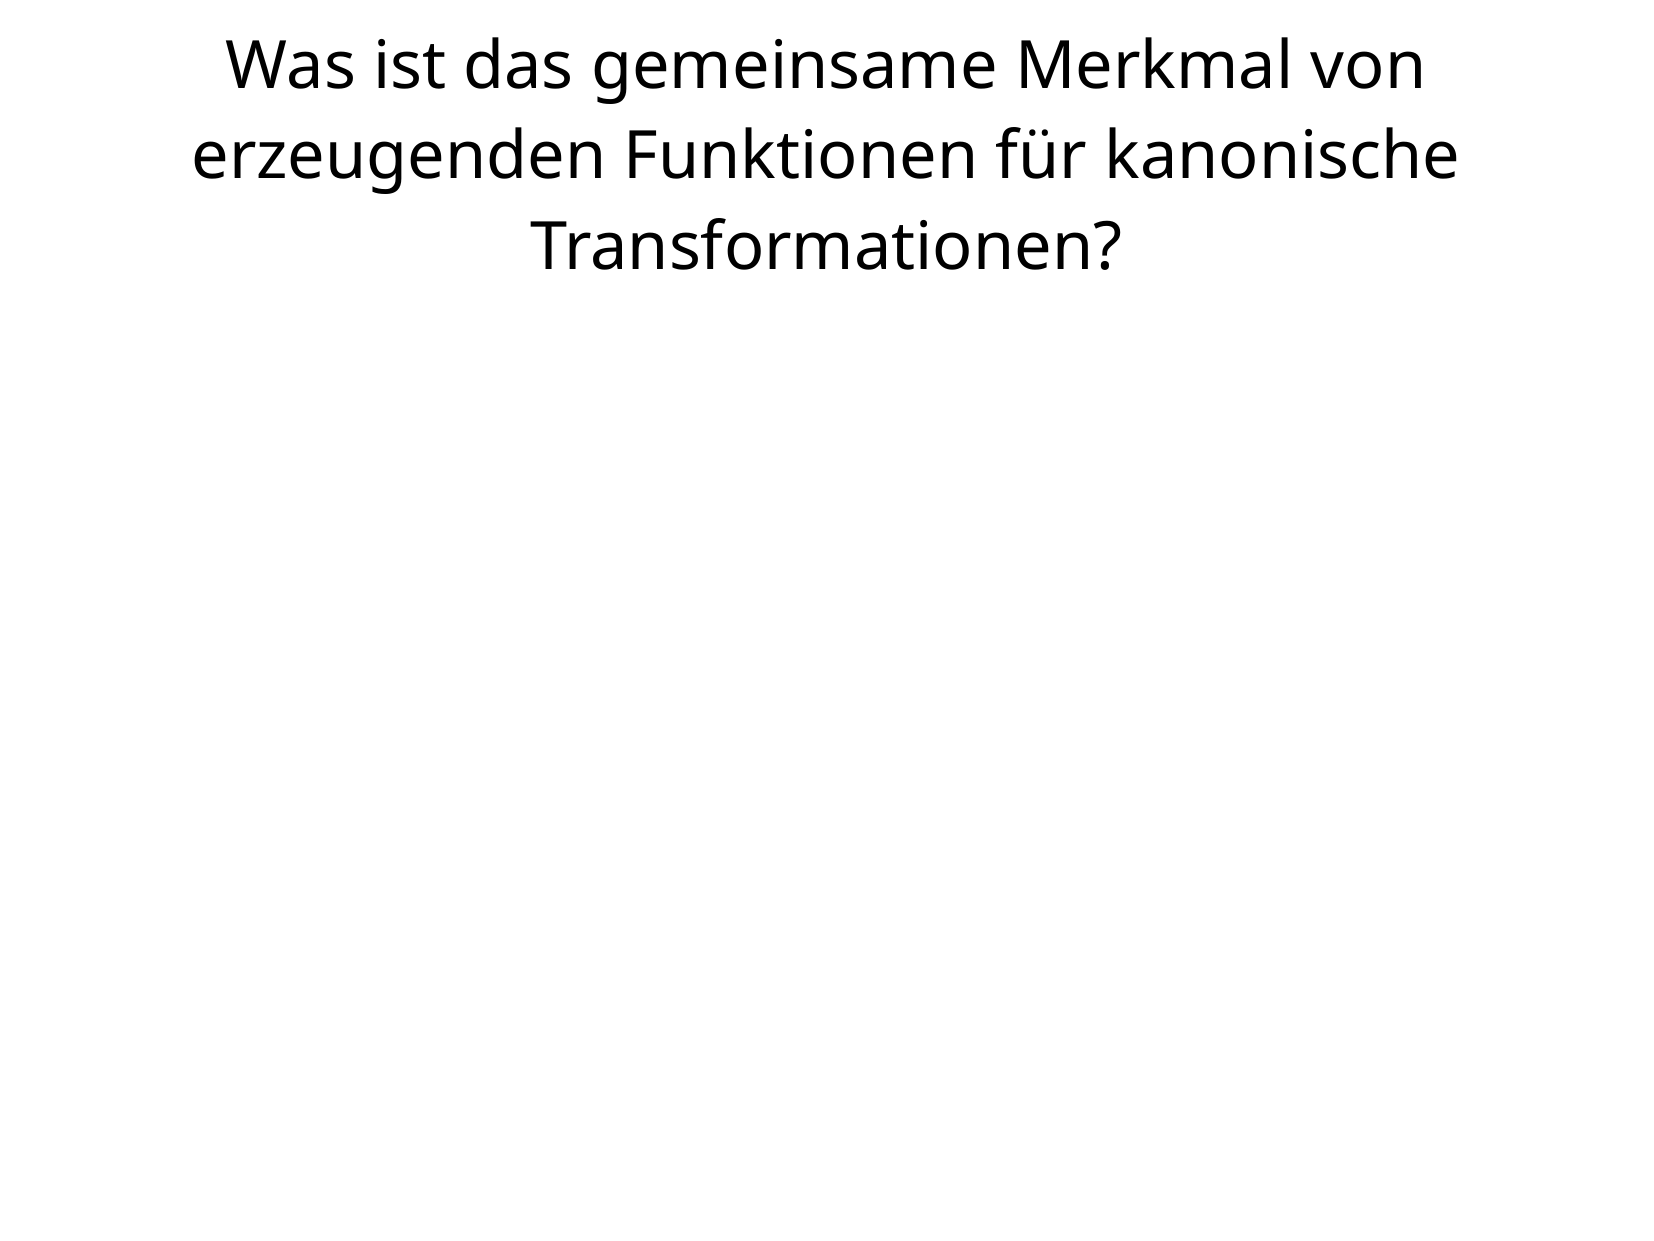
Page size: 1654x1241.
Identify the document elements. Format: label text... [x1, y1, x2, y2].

title Was ist das gemeinsame Merkmal von erzeugenden Funktionen für kanonische Transformationen? [82, 19, 1571, 287]
